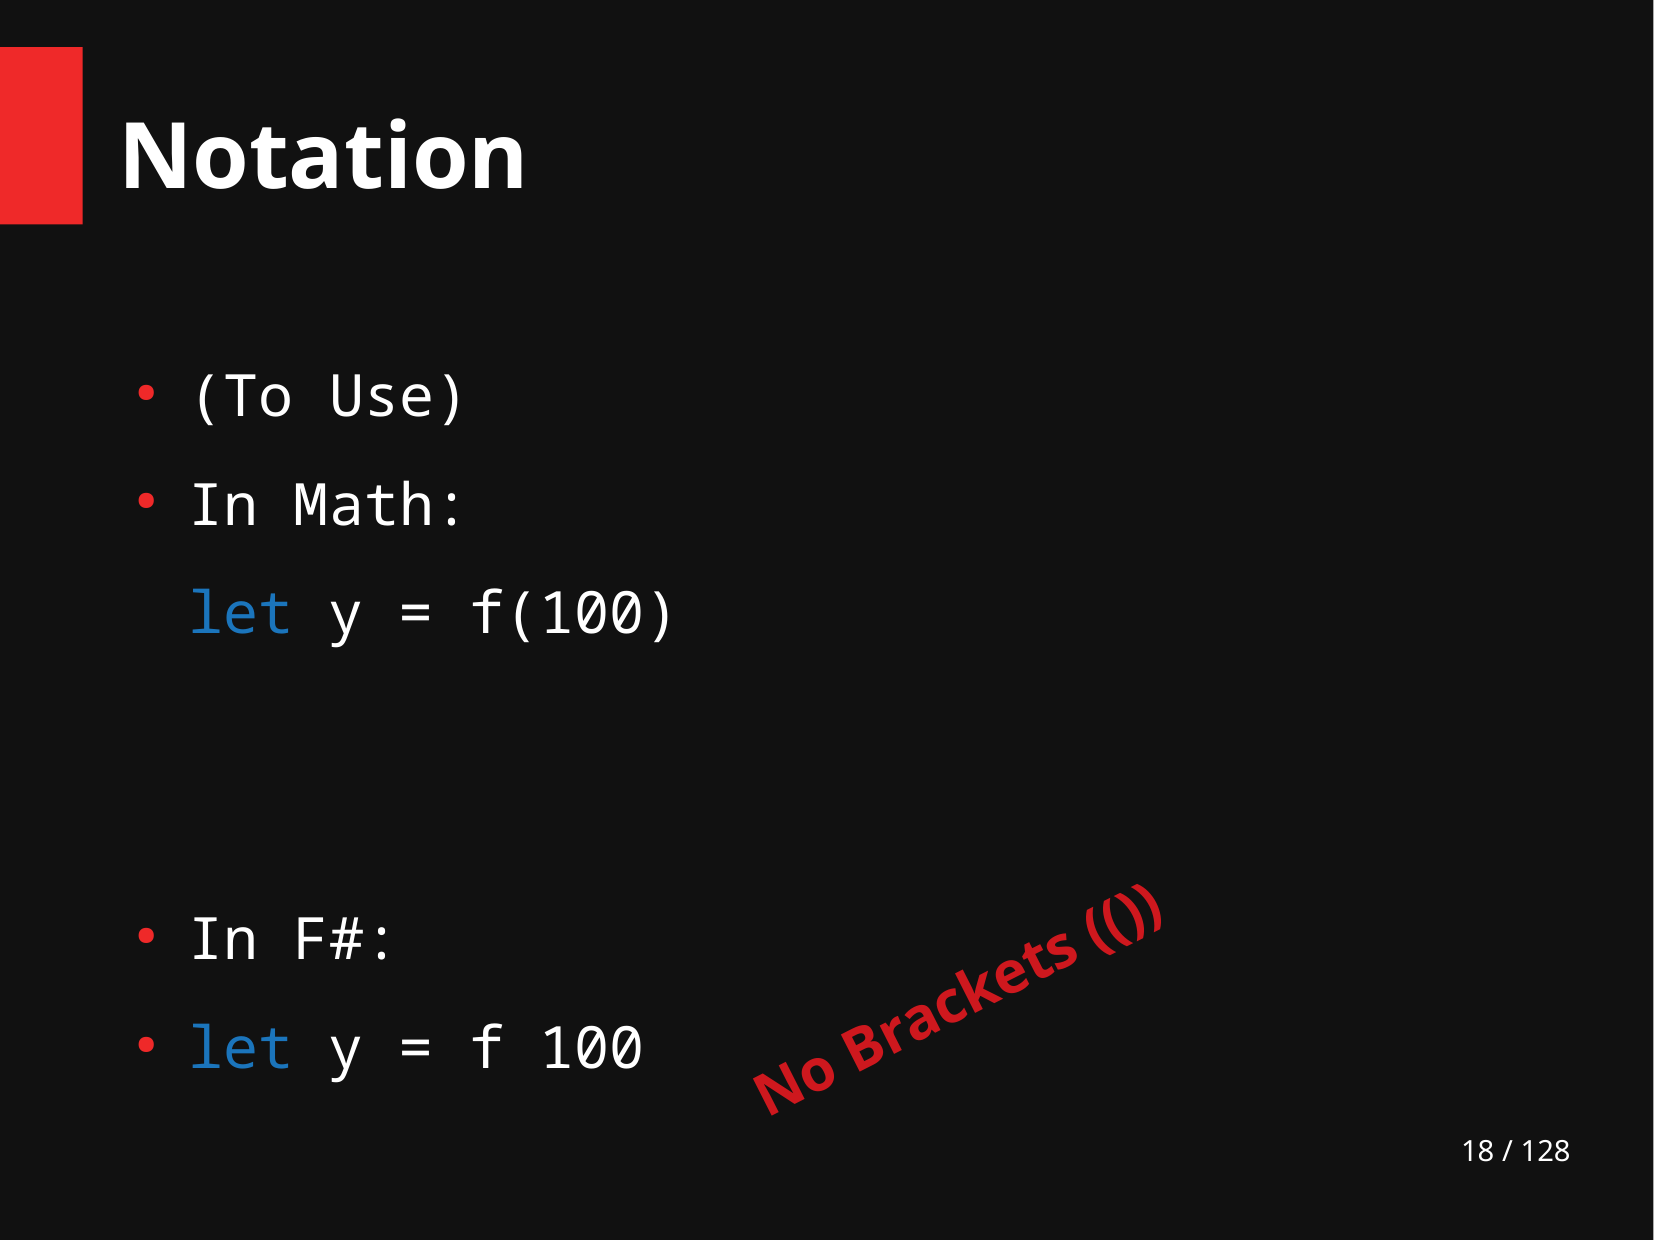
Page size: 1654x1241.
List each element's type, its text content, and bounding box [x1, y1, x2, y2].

title Notation [118, 49, 1571, 257]
list (To Use) In Math: let y = f(100) In F#: let y = f 100 [118, 354, 1536, 1074]
text_box No Brackets (()) [723, 831, 1229, 1161]
